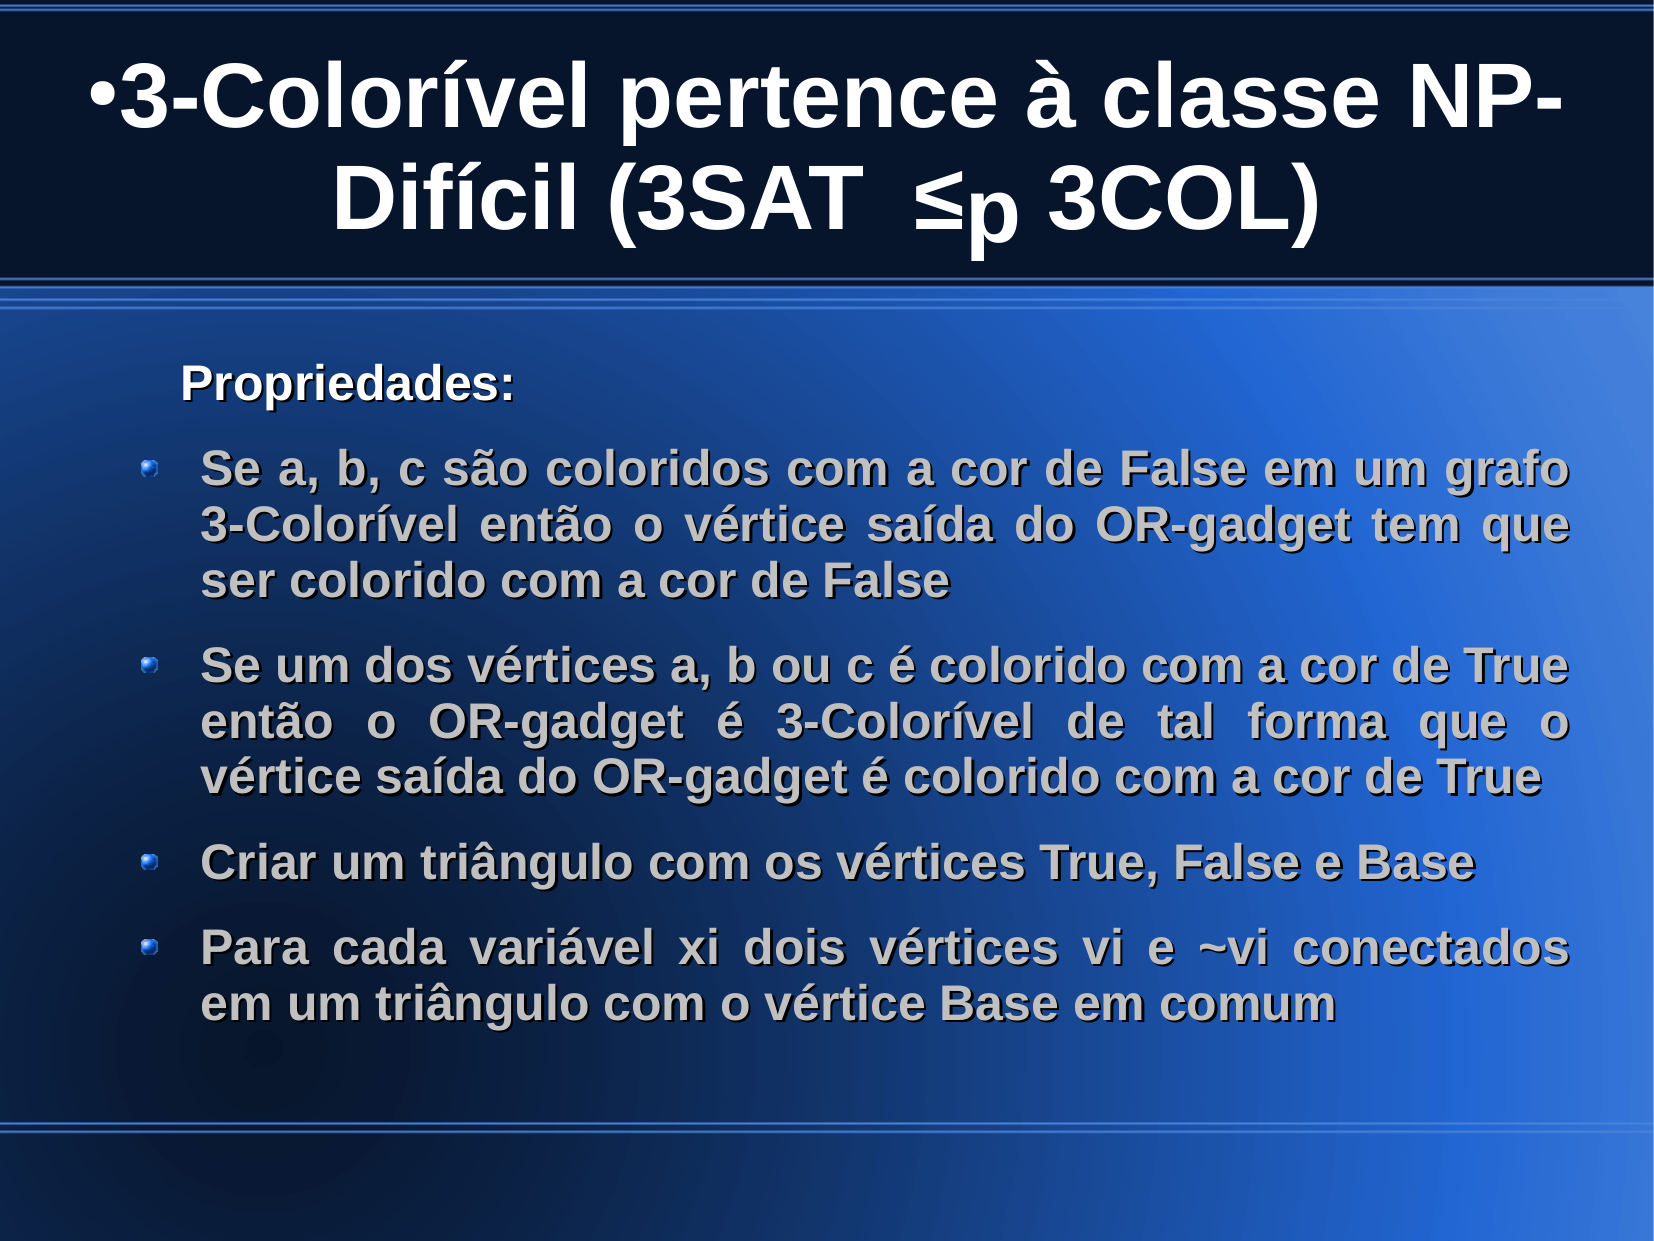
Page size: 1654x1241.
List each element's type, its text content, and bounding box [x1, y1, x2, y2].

picture [0, 0, 1654, 1241]
list Propriedades: Se a, b, c são coloridos com a cor de False em um grafo 3-Colorível então o vértice saída do OR-gadget tem que ser colorido com a cor de False Se um dos vértices a, b ou c é colorido com a cor de True então o OR-gadget é 3-Colorível de tal forma que o vértice saída do OR-gadget é colorido com a cor de True Criar um triângulo com os vértices True, False e Base Para cada variável xi dois vértices vi e ~vi conectados em um triângulo com o vértice Base em comum [82, 355, 1571, 1241]
title 3-Colorível pertence à classe NP-Difícil (3SAT ≤p 3COL) [82, 44, 1571, 262]
